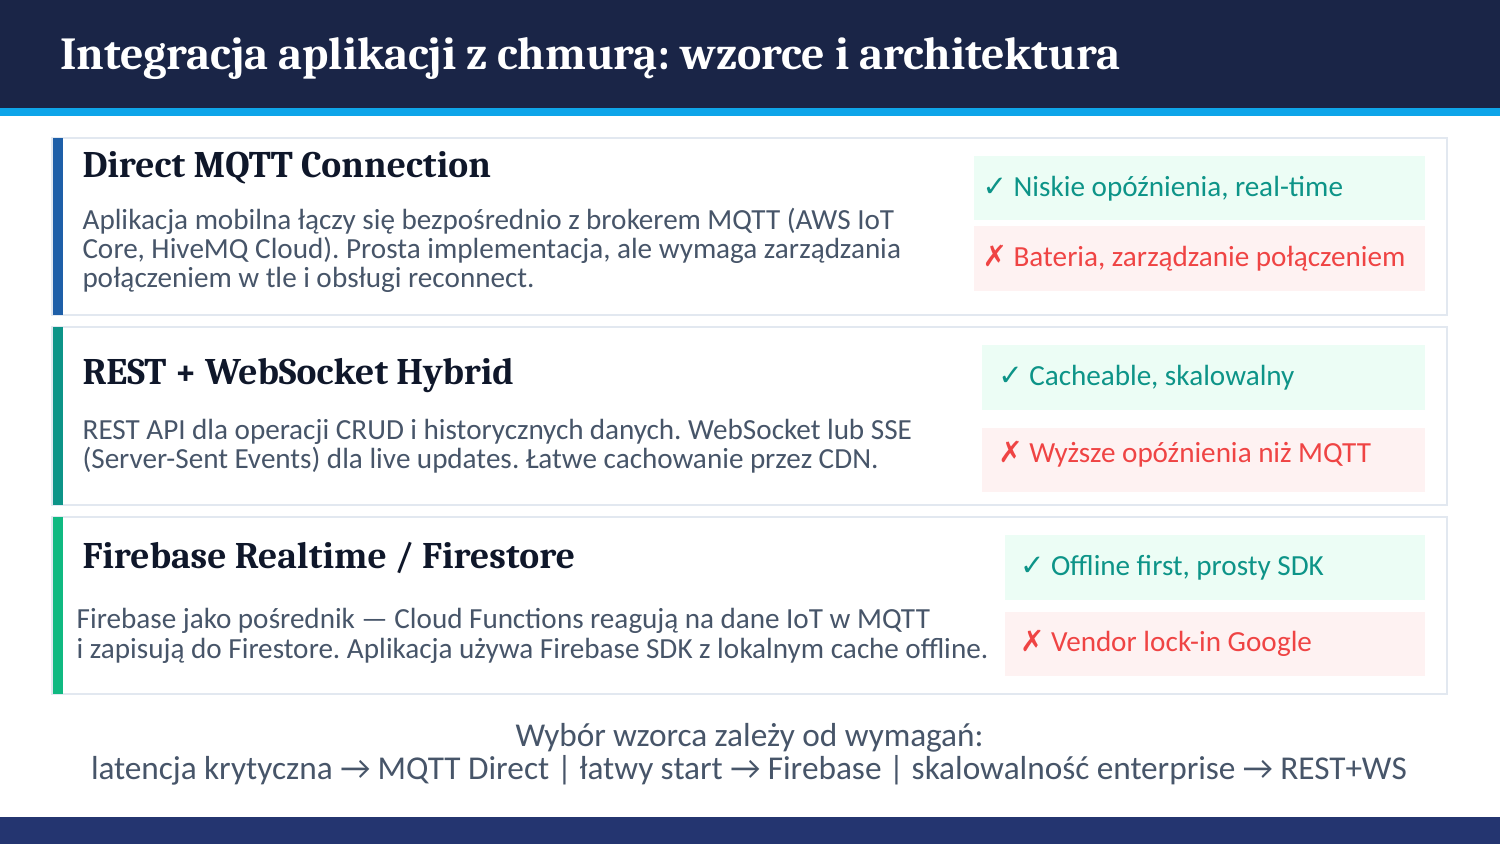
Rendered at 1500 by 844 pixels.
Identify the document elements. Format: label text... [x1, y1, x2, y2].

text_box Firebase jako pośrednik — Cloud Functions reagują na dane IoT w MQTT i zapisują do Firestore. Aplikacja używa Firebase SDK z lokalnym cache offline. [77, 572, 1000, 700]
text_box [53, 327, 1447, 505]
text_box ✓ Niskie opóźnienia, real-time [983, 160, 1418, 217]
text_box REST + WebSocket Hybrid [83, 351, 833, 383]
text_box [53, 517, 1447, 694]
text_box Wybór wzorca zależy od wymagań: latencja krytyczna → MQTT Direct | łatwy start → Firebase | skalowalność enterprise → REST+WS [53, 706, 1448, 803]
text_box [0, 0, 1500, 116]
text_box Direct MQTT Connection [83, 144, 833, 186]
text_box [53, 138, 1447, 315]
text_box ✗ Wyższe opóźnienia niż MQTT [998, 426, 1417, 483]
text_box ✗ Bateria, zarządzanie połączeniem [983, 231, 1418, 288]
text_box Firebase Realtime / Firestore [83, 535, 833, 572]
text_box ✗ Vendor lock-in Google [1020, 616, 1418, 673]
text_box Integracja aplikacji z chmurą: wzorce i architektura [60, 6, 1440, 104]
text_box Aplikacja mobilna łączy się bezpośrednio z brokerem MQTT (AWS IoT Core, HiveMQ Cloud). Prosta implementacja, ale wymaga zarządzania połączeniem w tle i obsługi reconnect. [82, 187, 945, 315]
text_box [0, 817, 1500, 844]
text_box REST API dla operacji CRUD i historycznych danych. WebSocket lub SSE (Server-Sent Events) dla live updates. Łatwe cachowanie przez CDN. [83, 383, 983, 510]
text_box ✓ Offline first, prosty SDK [1020, 539, 1418, 596]
text_box ✓ Cacheable, skalowalny [998, 350, 1417, 407]
